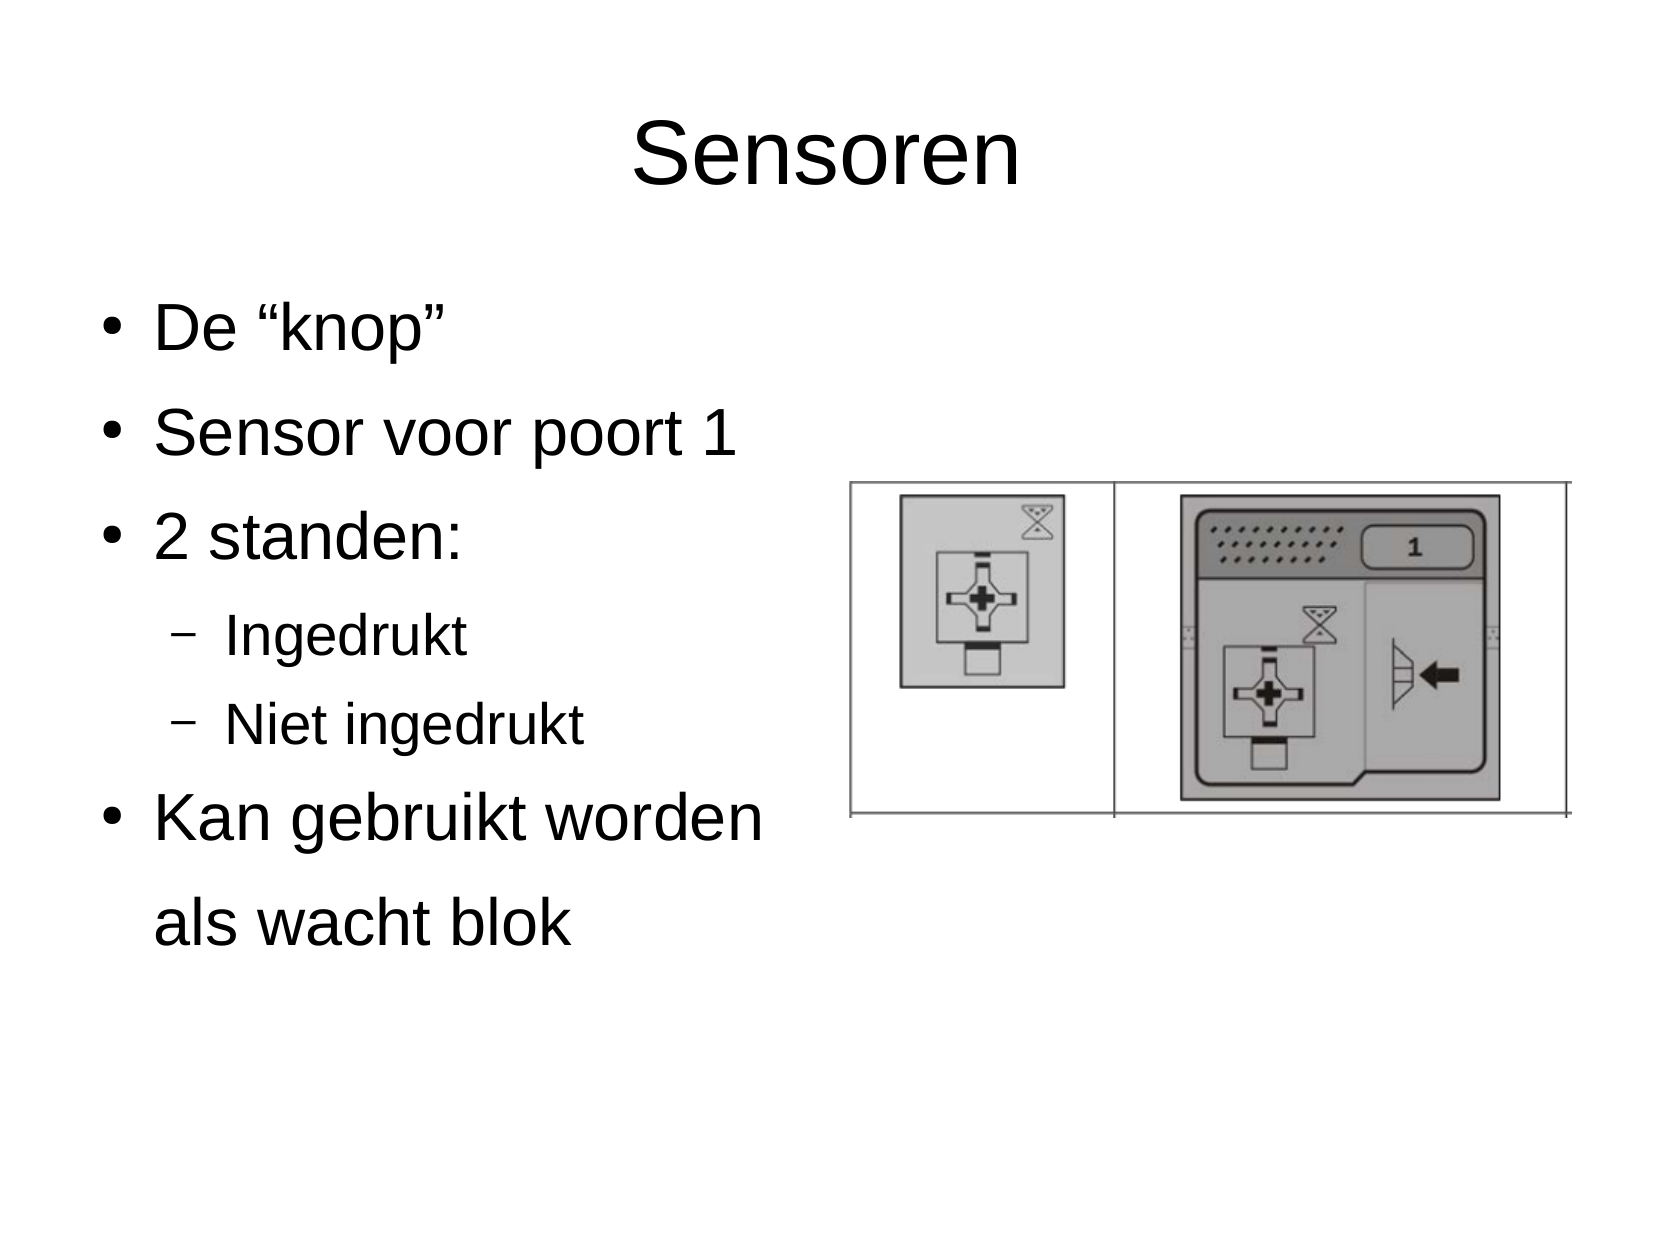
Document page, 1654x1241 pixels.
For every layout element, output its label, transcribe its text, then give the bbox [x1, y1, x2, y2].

picture [845, 481, 1572, 819]
title Sensoren [82, 49, 1571, 257]
list De “knop” Sensor voor poort 1 2 standen: Ingedrukt Niet ingedrukt Kan gebruikt worden als wacht blok [82, 290, 809, 1010]
